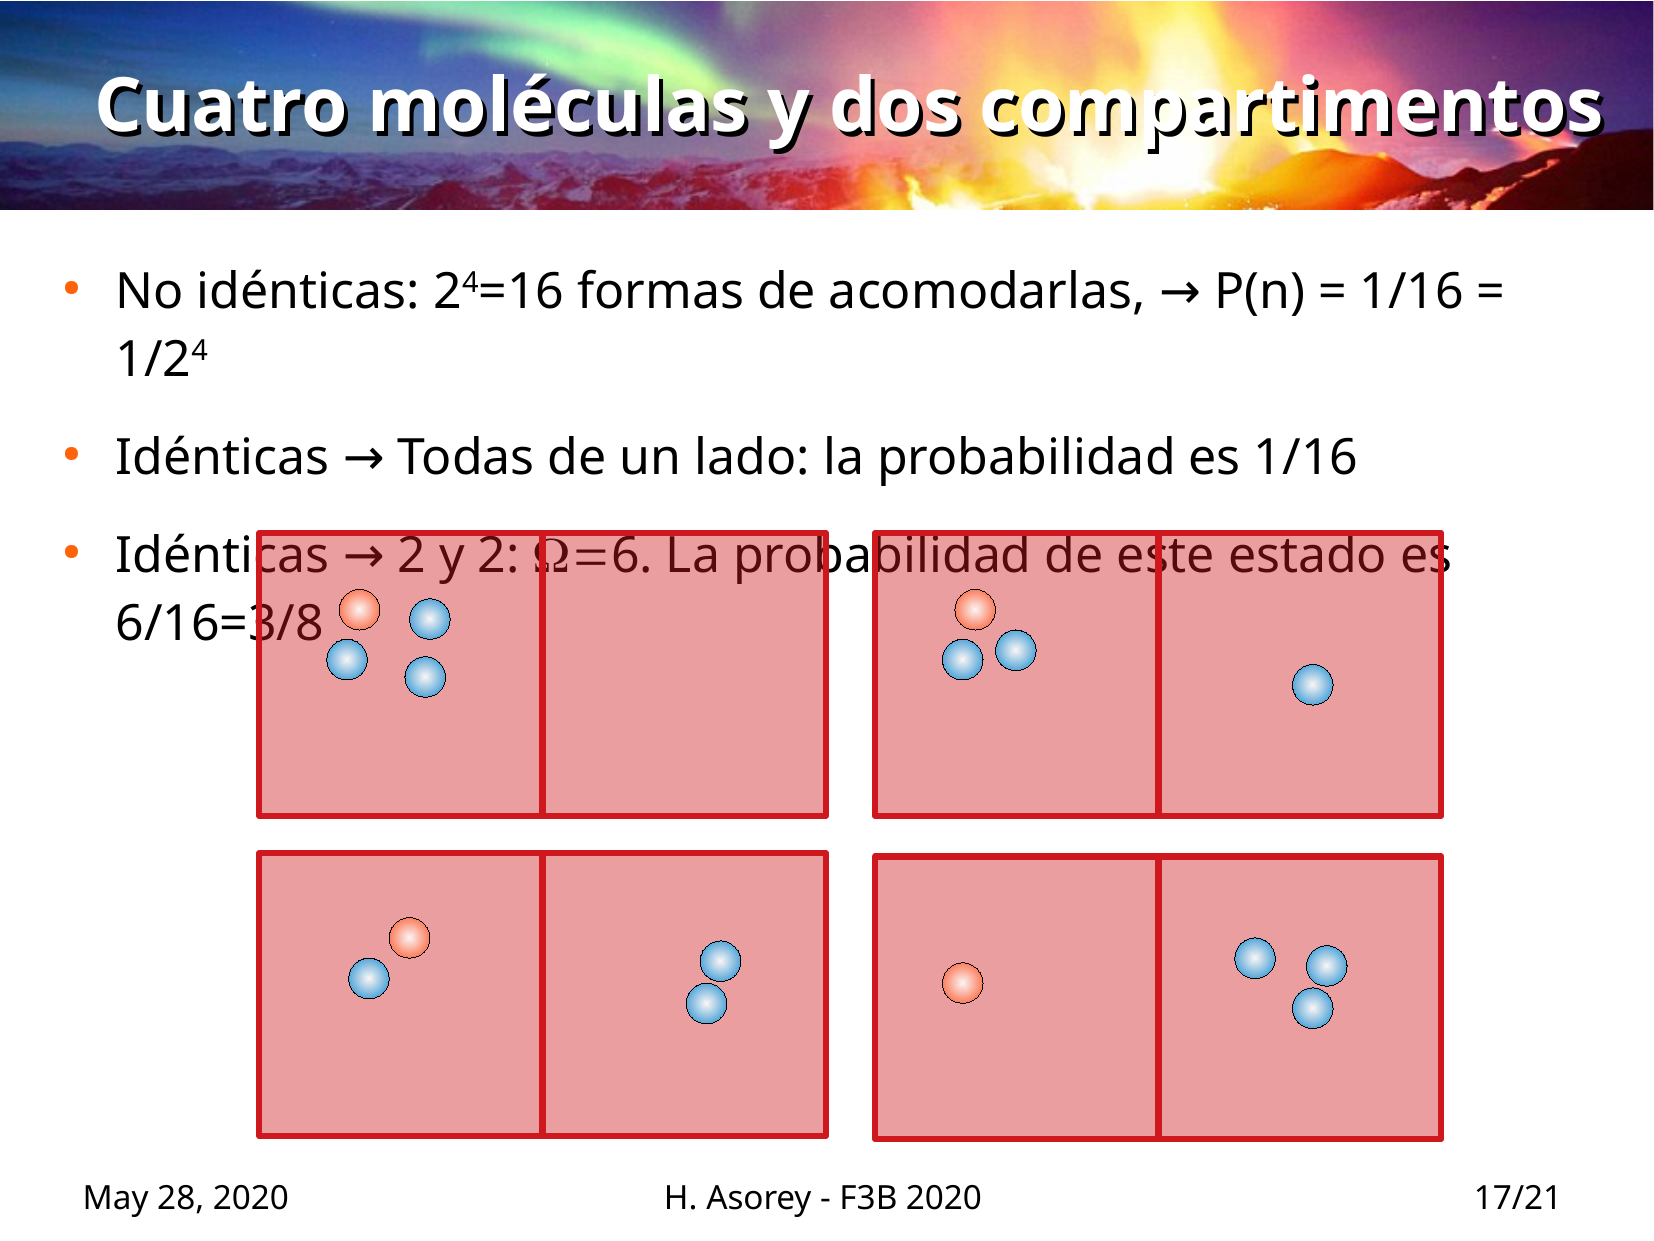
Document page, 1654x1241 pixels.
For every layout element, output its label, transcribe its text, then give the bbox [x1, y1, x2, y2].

text_box [259, 532, 826, 816]
text_box [874, 856, 1442, 1140]
text_box [259, 853, 826, 1137]
list No idénticas: 24=16 formas de acomodarlas, → P(n) = 1/16 = 1/24 Idénticas → Todas de un lado: la probabilidad es 1/16 Idénticas → 2 y 2: W=6. La probabilidad de este estado es 6/16=3/8 [45, 255, 1606, 1156]
title Cuatro moléculas y dos compartimentos [45, 15, 1606, 191]
picture [0, 1, 1654, 210]
text_box [874, 532, 1442, 816]
